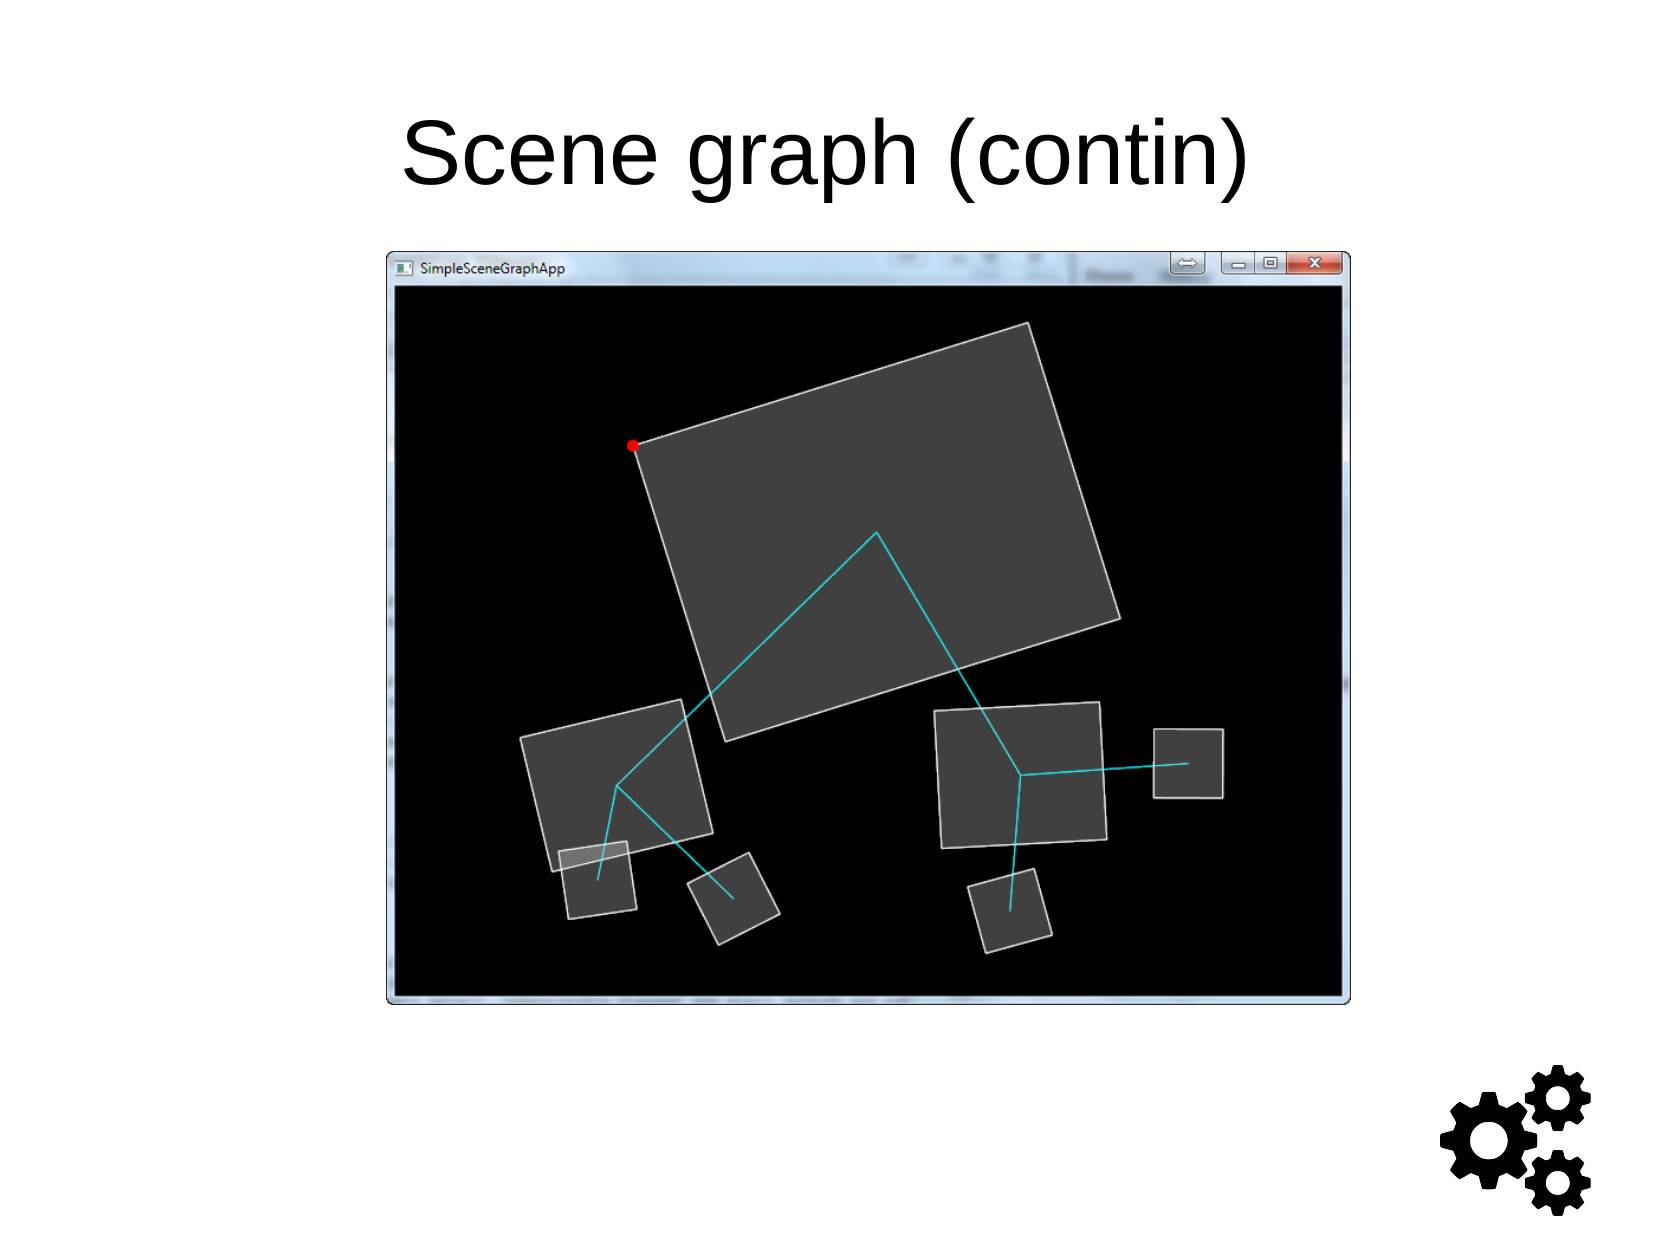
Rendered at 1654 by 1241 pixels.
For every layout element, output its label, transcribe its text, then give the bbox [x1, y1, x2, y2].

title Scene graph (contin) [82, 49, 1571, 257]
picture [386, 251, 1351, 1006]
picture [1440, 1065, 1591, 1216]
